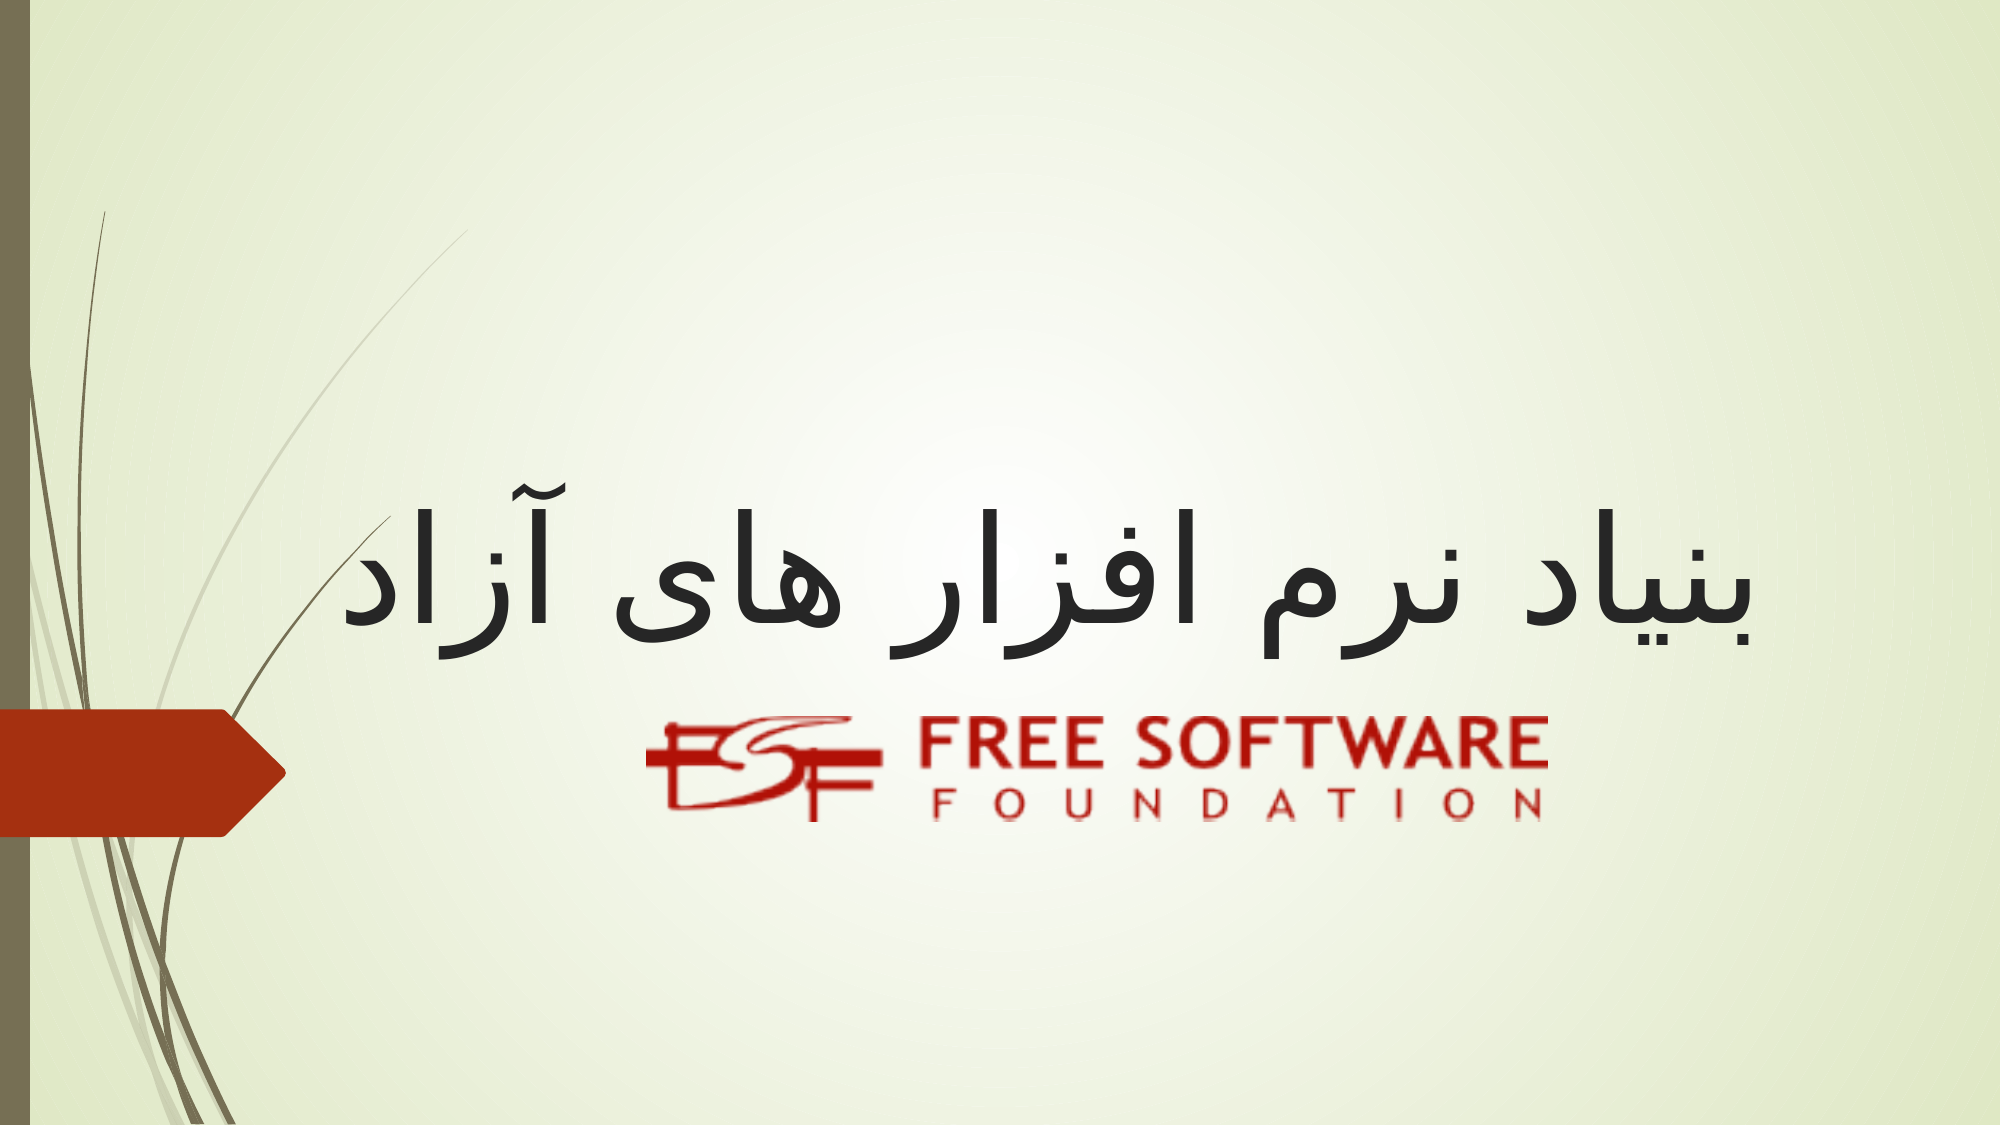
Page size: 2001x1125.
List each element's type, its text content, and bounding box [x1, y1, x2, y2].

picture [646, 716, 1548, 822]
title بنیاد نرم افزار های آزاد [320, 289, 1784, 661]
